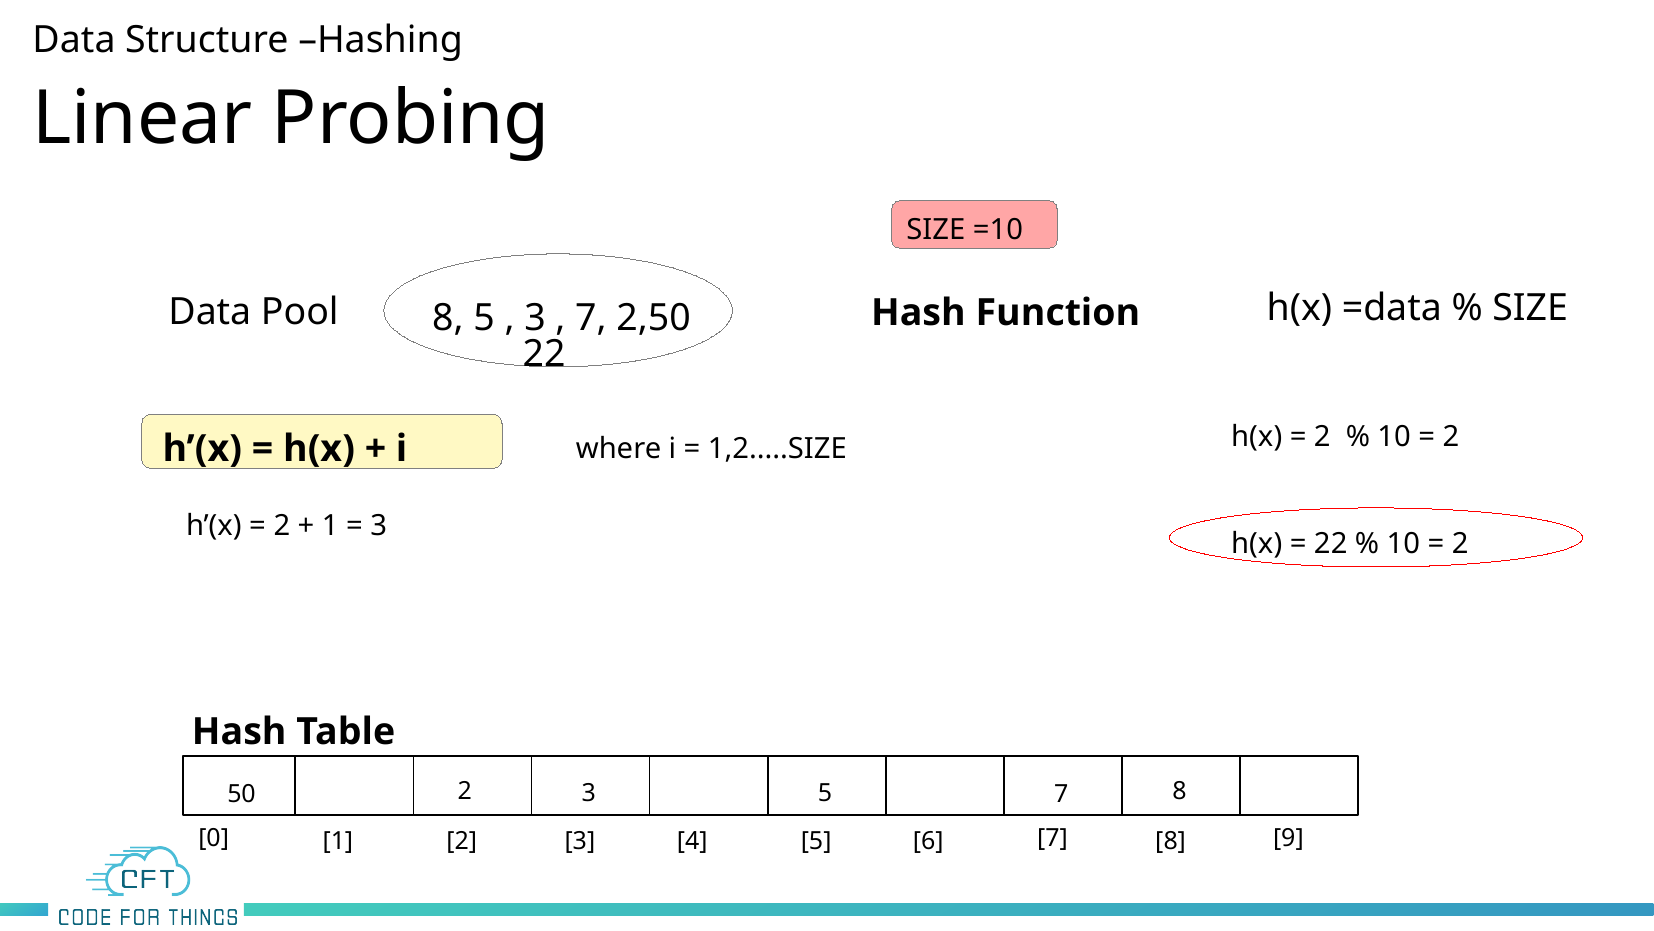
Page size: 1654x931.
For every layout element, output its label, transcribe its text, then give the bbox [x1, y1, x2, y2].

text_box [1169, 527, 1181, 548]
text_box 8, 5 , 3 , 7, 2,50 [402, 283, 780, 342]
text_box 2 [442, 764, 491, 810]
text_box [9] [1251, 812, 1353, 857]
text_box [405, 253, 711, 283]
text_box 8 [1157, 765, 1205, 810]
text_box [1536, 518, 1583, 557]
text_box [1249, 507, 1503, 514]
text_box Data Pool [118, 276, 402, 342]
text_box [4] [655, 814, 756, 860]
text_box Hash Table [141, 696, 461, 756]
picture [59, 846, 237, 925]
text_box [183, 755, 1359, 815]
text_box [7] [1015, 812, 1117, 857]
text_box h(x) = 22 % 10 = 2 [1181, 514, 1536, 579]
text_box 50 [212, 768, 275, 813]
text_box 3 [566, 767, 615, 812]
text_box [2] [425, 814, 526, 860]
text_box [5] [779, 814, 880, 860]
text_box [0] [177, 812, 278, 857]
text_box SIZE =10 [891, 200, 1058, 250]
text_box [413, 342, 507, 365]
text_box h(x) =data % SIZE [1216, 272, 1654, 337]
text_box Hash Function [820, 278, 1216, 337]
text_box [3] [543, 814, 644, 860]
text_box h(x) = 2 % 10 = 2 [1181, 408, 1524, 473]
text_box h’(x) = 2 + 1 = 3 [135, 496, 544, 546]
text_box [8] [1133, 814, 1235, 860]
text_box [6] [891, 814, 993, 860]
text_box h’(x) = h(x) + i [112, 414, 550, 479]
text_box [1] [301, 814, 402, 860]
title Data Structure –Hashing Linear Probing [32, 12, 1184, 166]
text_box where i = 1,2.....SIZE [561, 419, 957, 469]
text_box 5 [803, 767, 851, 812]
text_box 22 [507, 318, 586, 378]
text_box 7 [1039, 768, 1087, 813]
text_box [586, 342, 703, 367]
